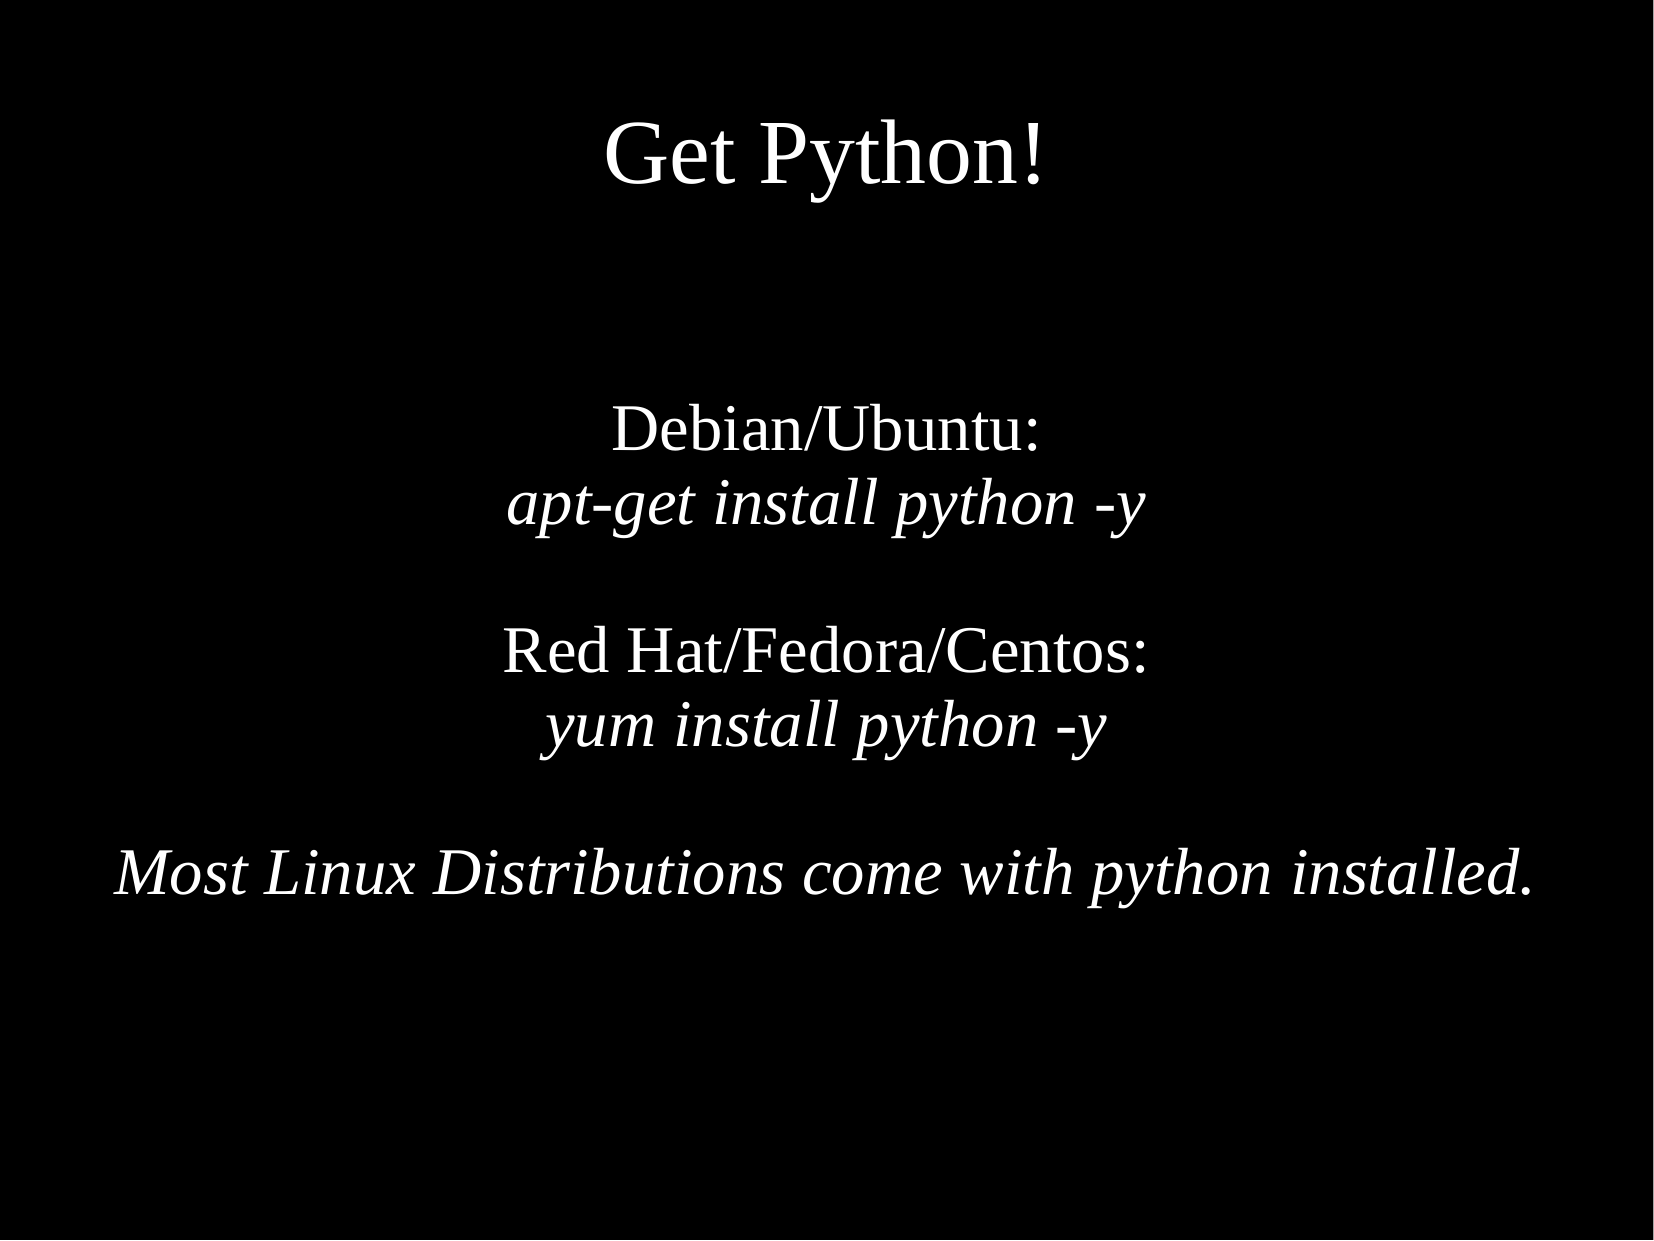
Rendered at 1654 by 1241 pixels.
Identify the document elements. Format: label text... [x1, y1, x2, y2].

title Get Python! [82, 49, 1571, 257]
subtitle Debian/Ubuntu: apt-get install python -y Red Hat/Fedora/Centos: yum install python -y Most Linux Distributions come with python installed. [82, 290, 1571, 1010]
